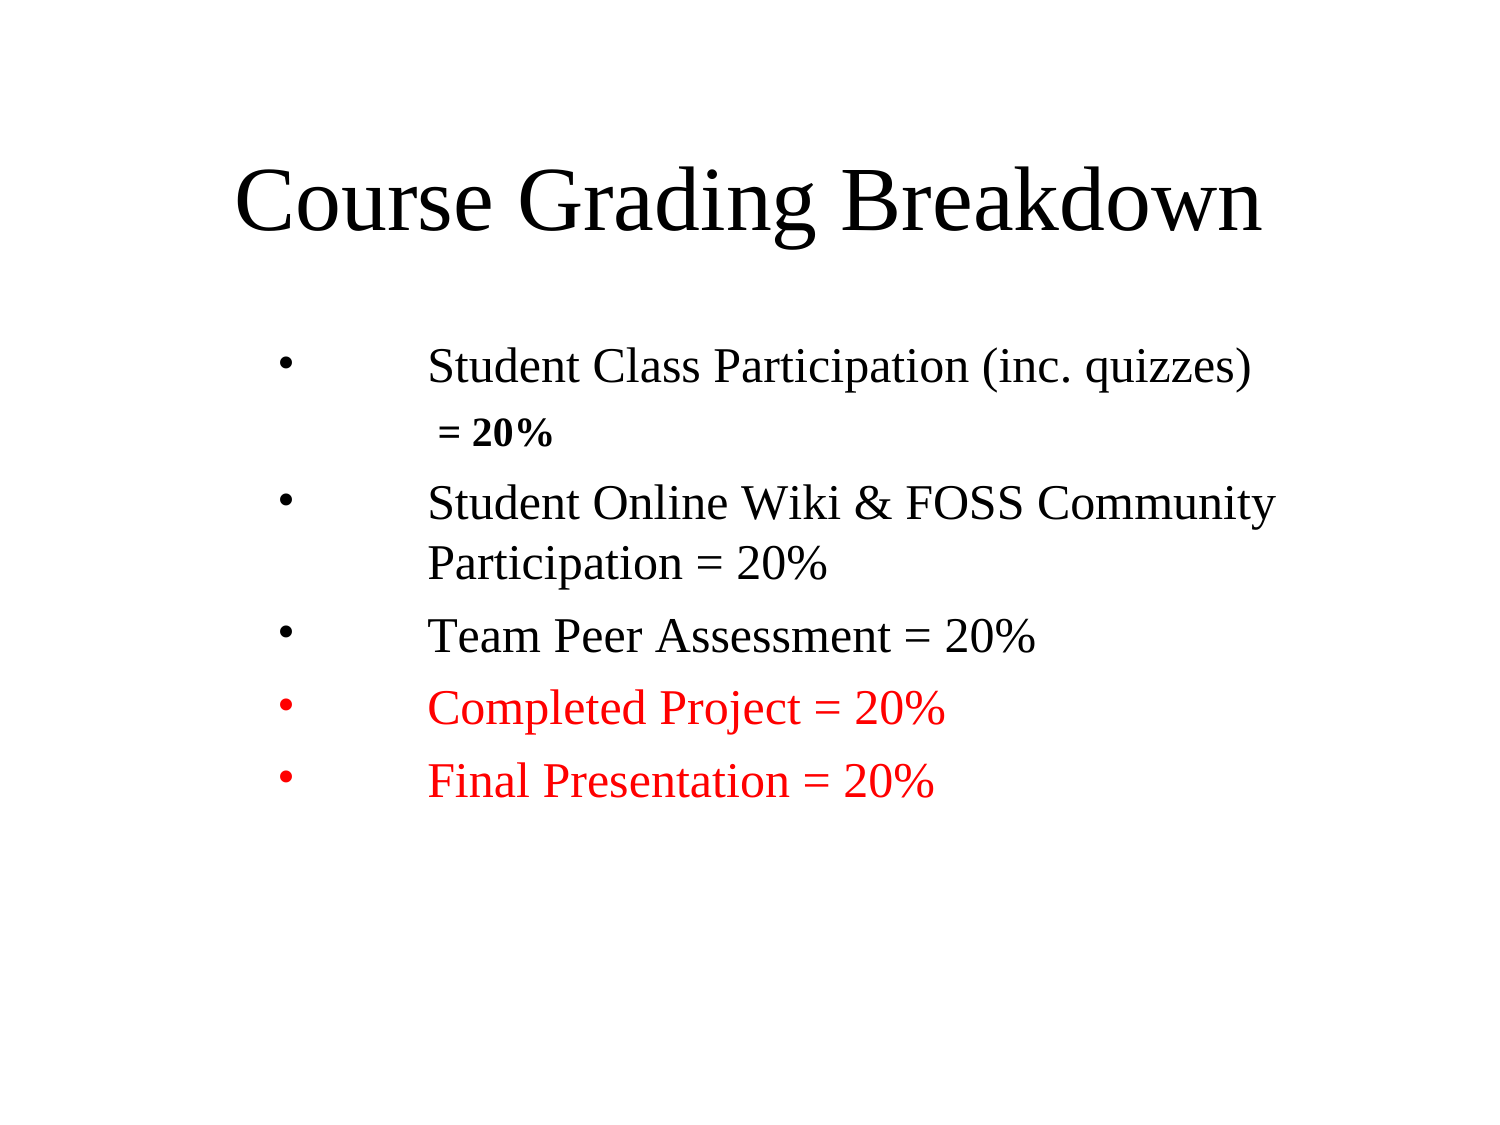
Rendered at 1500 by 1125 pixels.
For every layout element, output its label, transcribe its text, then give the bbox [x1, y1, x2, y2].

title Course Grading Breakdown [112, 99, 1388, 288]
list Student Class Participation (inc. quizzes) = 20% Student Online Wiki & FOSS Community Participation = 20% Team Peer Assessment = 20% Completed Project = 20% Final Presentation = 20% [112, 324, 1388, 1000]
